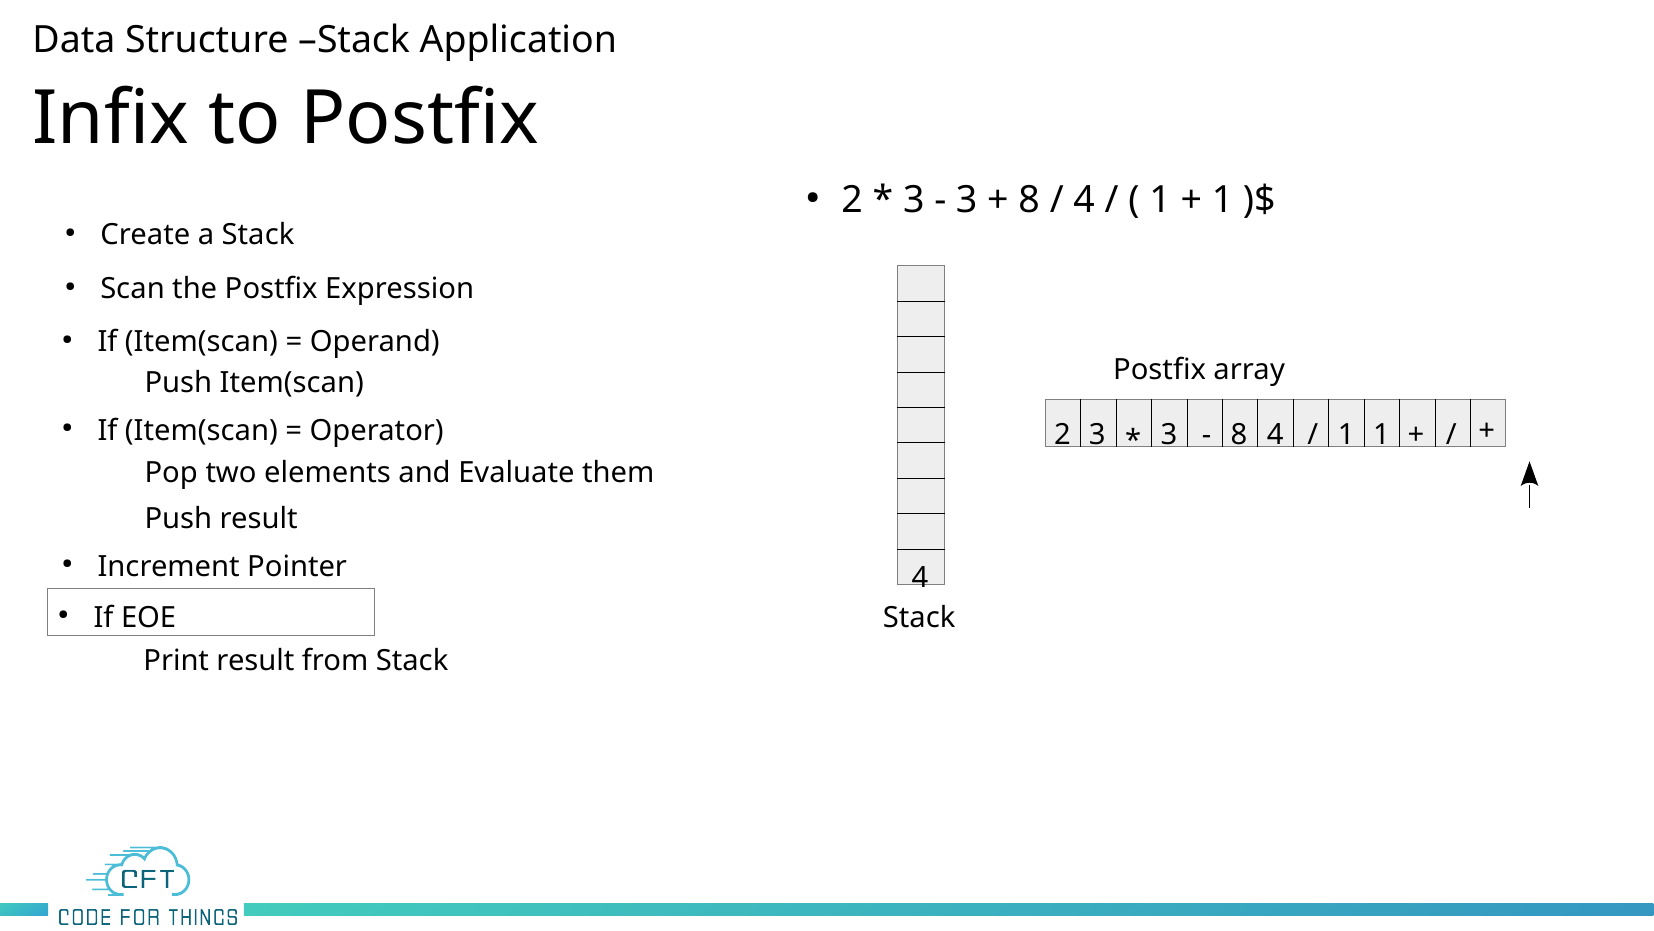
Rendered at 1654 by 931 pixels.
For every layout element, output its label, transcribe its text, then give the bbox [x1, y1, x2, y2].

text_box [1365, 399, 1399, 405]
picture [59, 846, 237, 925]
text_box 8 [1236, 405, 1252, 455]
text_box [897, 479, 945, 513]
text_box [1117, 399, 1151, 411]
text_box * [1110, 411, 1159, 461]
text_box 4 [1252, 405, 1292, 455]
text_box If EOE [43, 588, 375, 638]
text_box [897, 337, 945, 372]
text_box Scan the Postfix Expression [50, 259, 537, 319]
text_box If (Item(scan) = Operator) [47, 401, 496, 461]
text_box 2 * 3 - 3 + 8 / 4 / ( 1 + 1 )$ [791, 165, 1377, 225]
title Data Structure –Stack Application Infix to Postfix [32, 12, 1536, 166]
text_box 4 [896, 549, 945, 599]
text_box [1081, 399, 1116, 405]
text_box [897, 265, 945, 301]
text_box [1152, 399, 1187, 405]
text_box + [1463, 401, 1518, 451]
text_box Increment Pointer [47, 537, 621, 597]
text_box Postfix array [1098, 340, 1312, 390]
text_box [1400, 399, 1435, 405]
text_box Stack [868, 588, 979, 638]
text_box Print result from Stack [93, 631, 615, 691]
text_box [1045, 399, 1080, 405]
text_box If (Item(scan) = Operand) [47, 312, 491, 373]
text_box [1223, 399, 1257, 405]
text_box 2 [1039, 405, 1074, 455]
text_box [1294, 399, 1328, 405]
text_box [897, 302, 945, 336]
text_box [897, 514, 945, 549]
text_box [1188, 399, 1222, 405]
text_box 3 [1074, 405, 1123, 455]
text_box [897, 443, 945, 478]
text_box 1 [1341, 405, 1372, 455]
text_box Pop two elements and Evaluate them [94, 443, 709, 502]
text_box [1436, 399, 1470, 405]
text_box 3 [1145, 405, 1187, 455]
text_box 1 [1372, 405, 1407, 455]
text_box Push result [94, 490, 426, 550]
text_box / [1292, 405, 1341, 455]
text_box [897, 408, 945, 442]
text_box [1258, 399, 1293, 405]
text_box / [1431, 405, 1471, 455]
text_box Create a Stack [50, 206, 355, 266]
text_box [897, 373, 945, 407]
text_box + [1407, 405, 1431, 455]
text_box Push Item(scan) [94, 373, 426, 401]
text_box - [1187, 405, 1236, 455]
text_box [1329, 399, 1364, 405]
